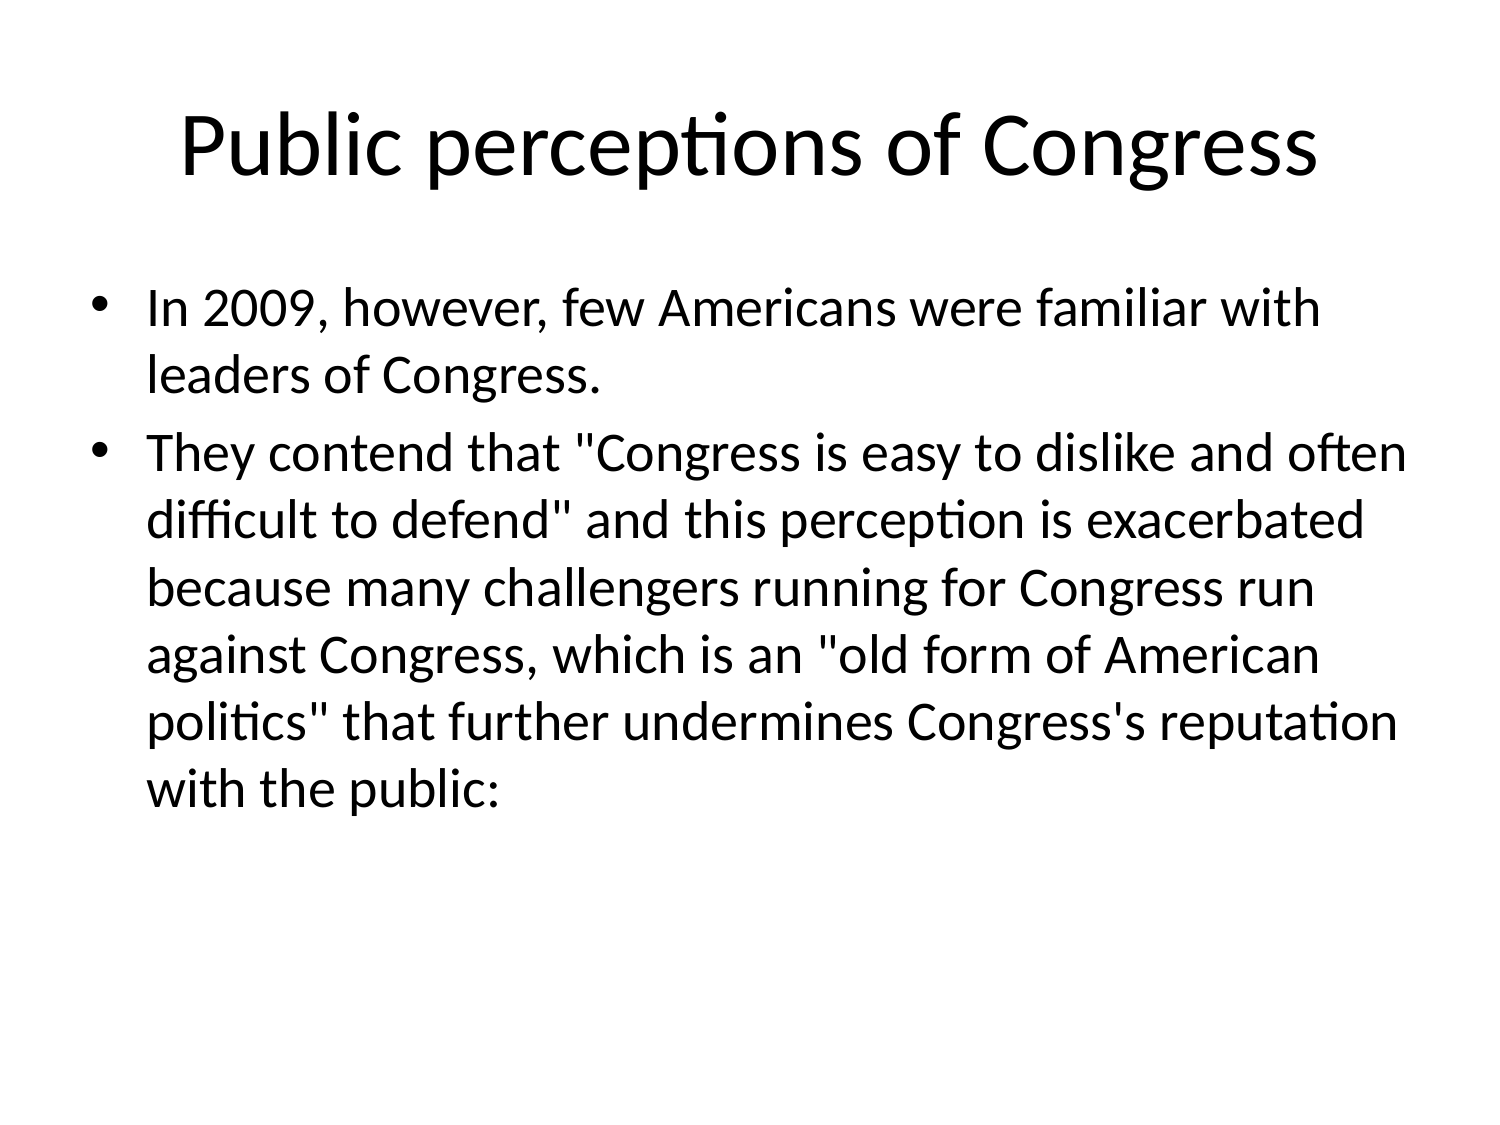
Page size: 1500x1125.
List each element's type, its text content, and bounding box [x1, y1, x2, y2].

list In 2009, however, few Americans were familiar with leaders of Congress. They contend that "Congress is easy to dislike and often difficult to defend" and this perception is exacerbated because many challengers running for Congress run against Congress, which is an "old form of American politics" that further undermines Congress's reputation with the public: [75, 262, 1425, 1005]
title Public perceptions of Congress [75, 45, 1425, 233]
